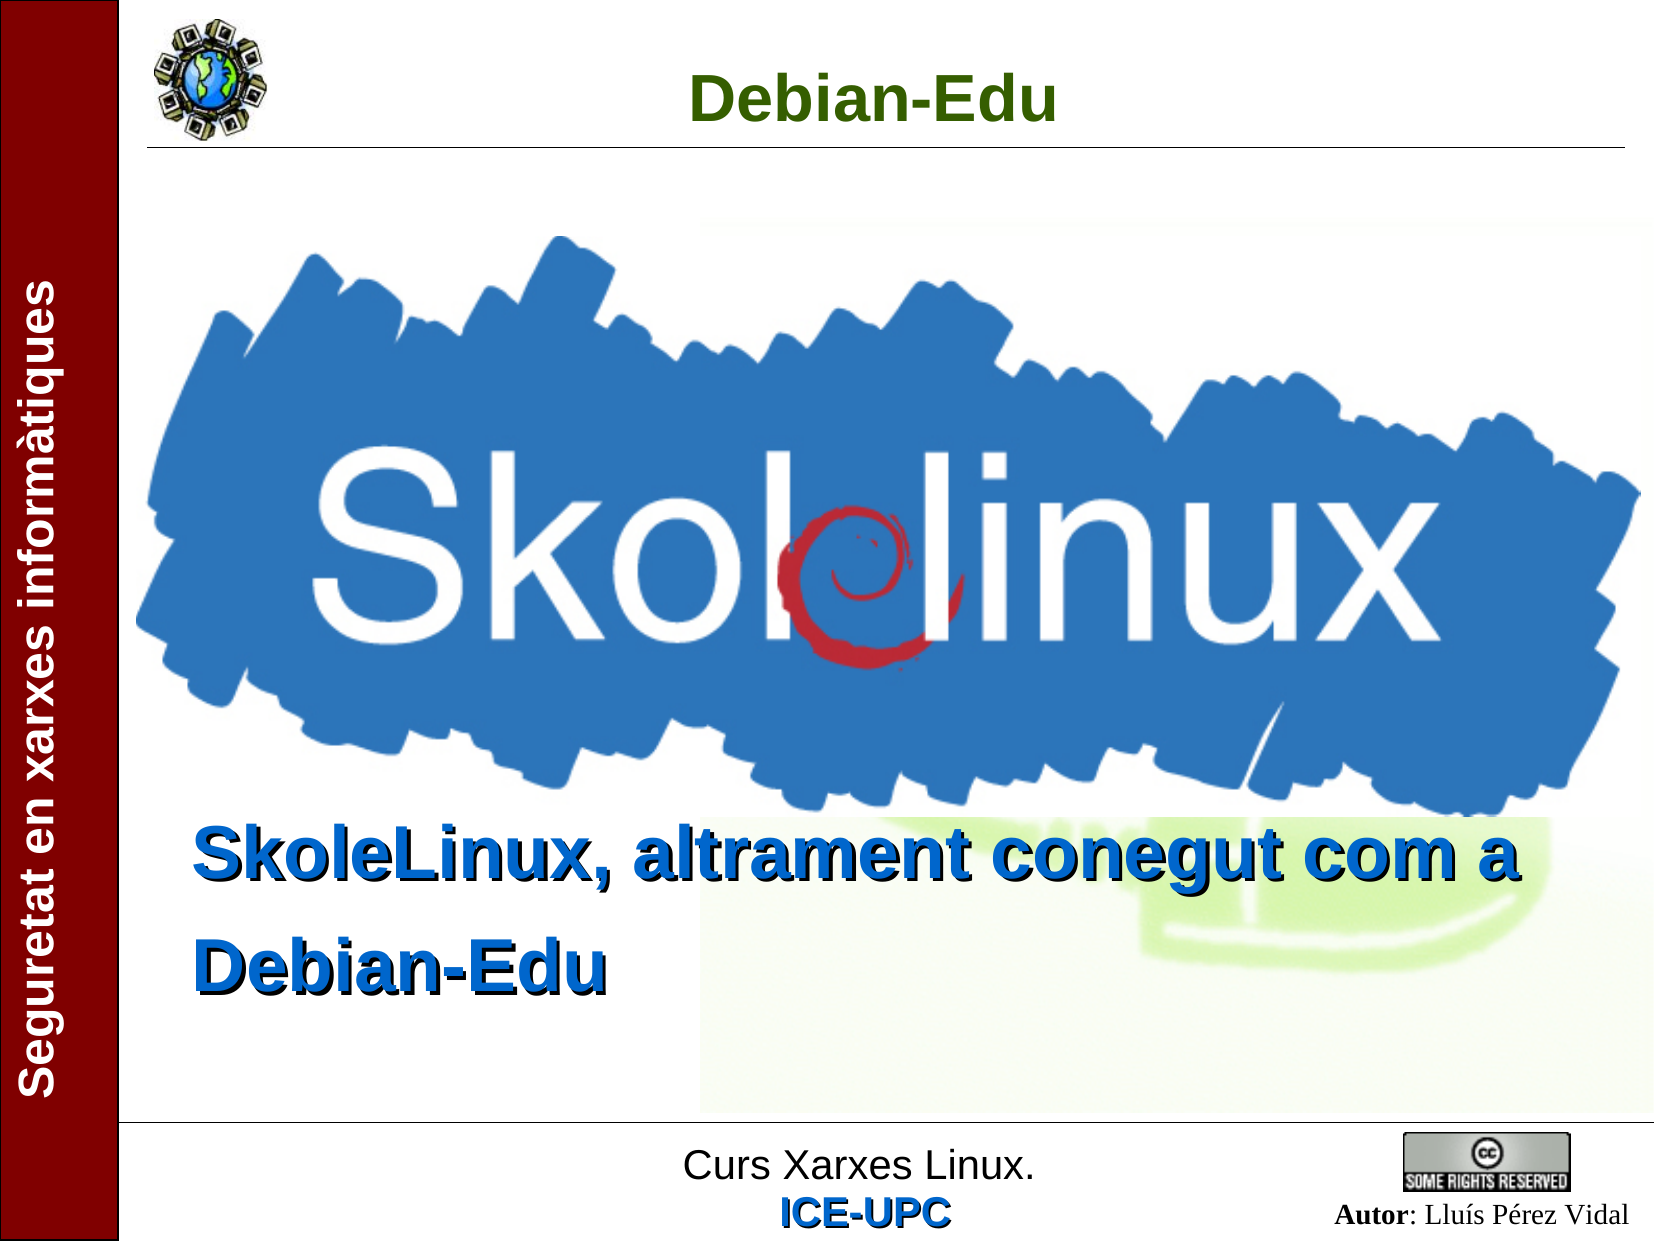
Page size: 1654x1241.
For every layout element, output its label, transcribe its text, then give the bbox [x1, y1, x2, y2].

list SkoleLinux, altrament conegut com a Debian-Edu [174, 817, 1631, 1241]
picture [136, 217, 1654, 1113]
picture [154, 19, 268, 49]
title Debian-Edu [129, 49, 1619, 148]
